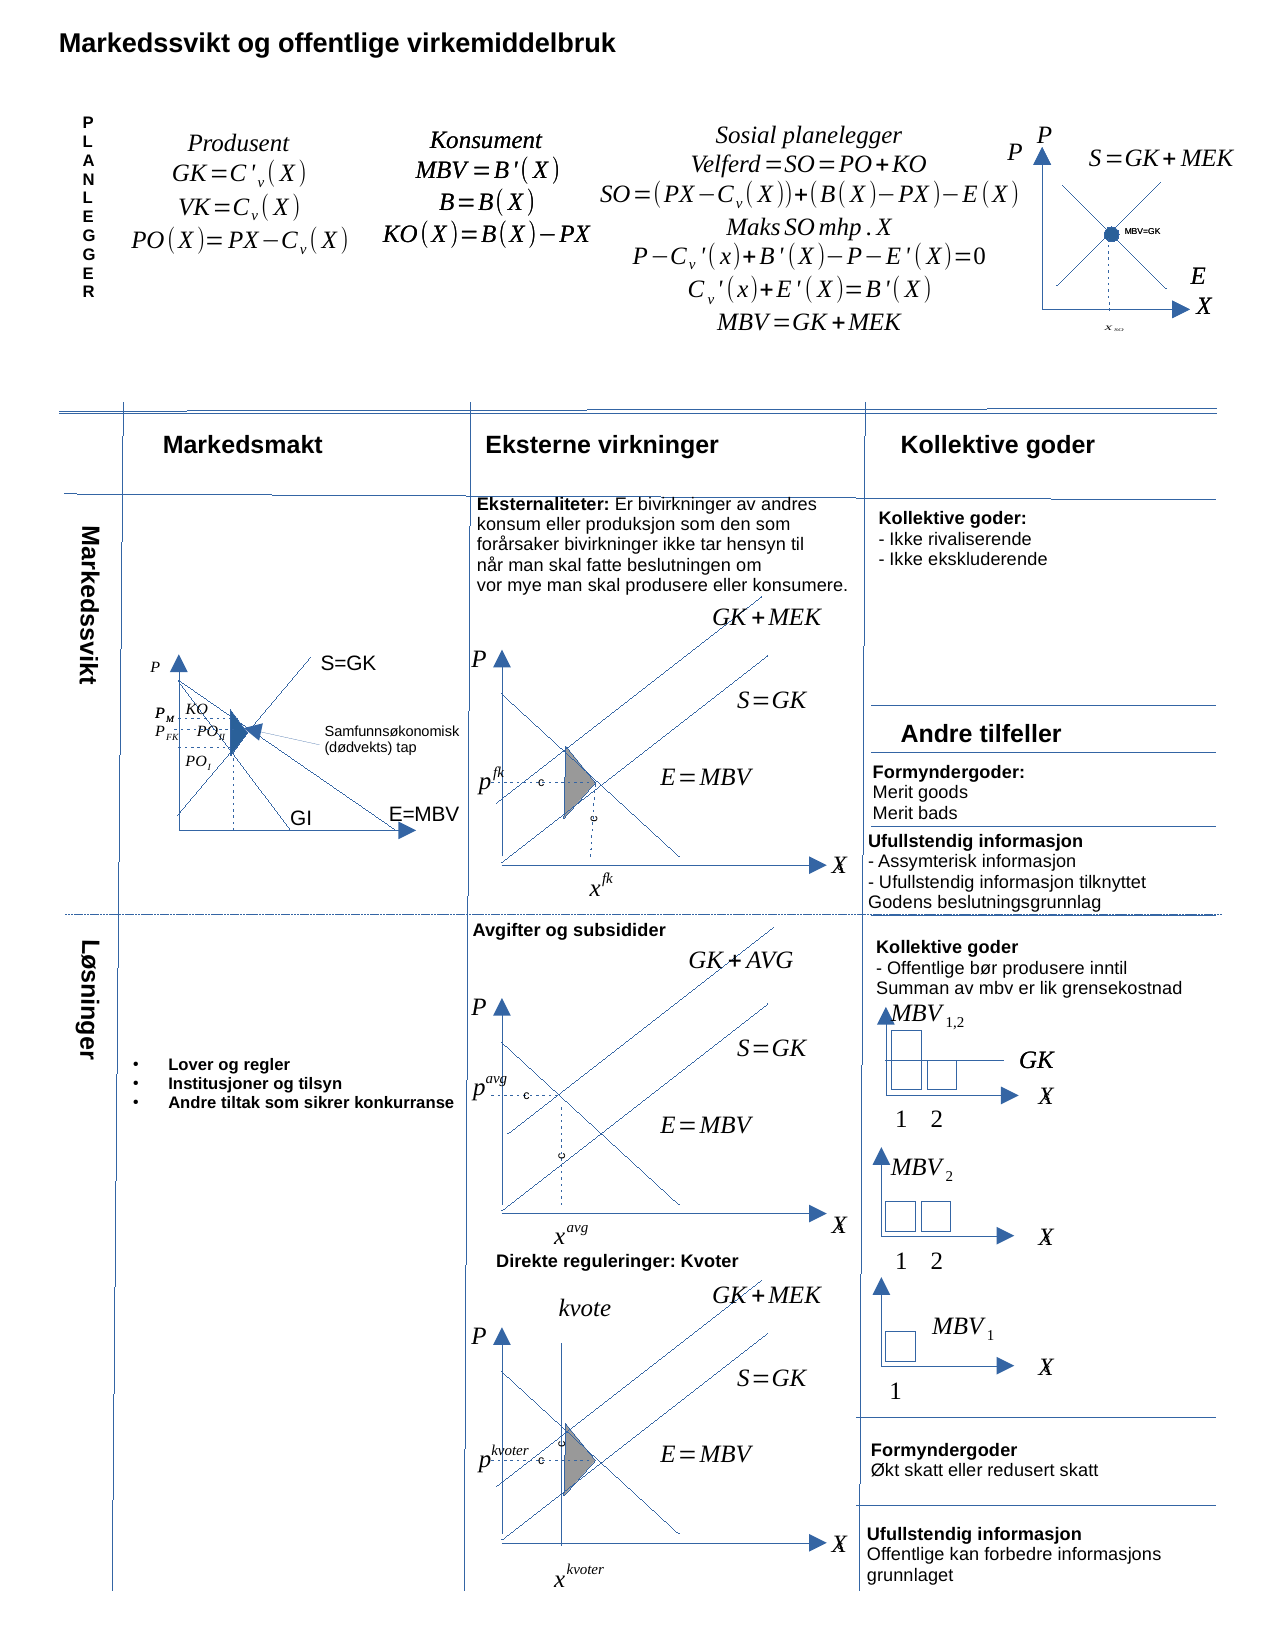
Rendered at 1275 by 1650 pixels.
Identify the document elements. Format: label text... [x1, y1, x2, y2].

text_box Markedssvikt og offentlige virkemiddelbruk [44, 20, 827, 97]
text_box Lover og regler Institusjoner og tilsyn Andre tiltak som sikrer konkurranse [118, 1048, 473, 1316]
text_box P L A N L E G G E R [68, 106, 130, 401]
text_box Eksterne virkninger [470, 423, 854, 486]
chart [180, 752, 216, 773]
chart [558, 1294, 613, 1323]
chart [475, 1441, 531, 1473]
chart [735, 686, 809, 715]
text_box [885, 1201, 916, 1232]
chart [658, 1441, 755, 1469]
chart [688, 946, 794, 975]
chart [1036, 1353, 1057, 1382]
chart [830, 851, 850, 880]
text_box Formyndergoder Økt skatt eller redusert skatt [856, 1432, 1270, 1557]
chart [895, 1247, 908, 1276]
chart [469, 993, 488, 1022]
chart [930, 1247, 944, 1276]
text_box [891, 1061, 922, 1090]
chart [552, 1560, 606, 1592]
chart [123, 129, 355, 258]
chart [375, 121, 1059, 336]
chart [1103, 323, 1124, 333]
text_box Andre tilfeller [885, 712, 1085, 784]
text_box [927, 1061, 957, 1090]
chart [895, 1105, 908, 1134]
chart [889, 999, 965, 1031]
chart [469, 1069, 509, 1101]
chart [712, 1281, 824, 1310]
chart [658, 763, 755, 792]
text_box [230, 709, 248, 756]
chart [658, 1111, 755, 1140]
text_box MBV=GK [1110, 219, 1205, 255]
chart [469, 1322, 488, 1351]
text_box Ufullstendig informasjon - Assymterisk informasjon - Ufullstendig informasjon tilknyttet Godens beslutningsgrunnlag [853, 823, 1268, 948]
chart [1188, 292, 1221, 321]
text_box Formyndergoder: Merit goods Merit bads [857, 754, 1272, 879]
chart [712, 603, 824, 632]
text_box Løsninger [43, 923, 113, 1309]
text_box [1104, 227, 1110, 242]
text_box [921, 1201, 951, 1232]
chart [930, 1105, 944, 1134]
chart [930, 1312, 995, 1344]
text_box S=GK [305, 644, 392, 684]
chart [1036, 1082, 1057, 1111]
chart [889, 1153, 954, 1185]
chart [1036, 1223, 1057, 1252]
chart [588, 869, 615, 901]
text_box Kollektive goder - Offentlige bør produsere inntil Summan av mbv er lik grensekostnad [861, 930, 1275, 1054]
chart [191, 723, 231, 743]
chart [830, 1531, 850, 1559]
text_box Samfunnsøkonomisk (dødvekts) tap [309, 716, 479, 780]
text_box GI [275, 799, 337, 838]
chart [1082, 144, 1241, 173]
chart [475, 763, 505, 795]
chart [889, 1377, 902, 1406]
chart [830, 1212, 850, 1240]
text_box Eksternaliteter: Er bivirkninger av andres konsum eller produksjon som den som forårsaker bivirkninger ikke tar hensyn til når man skal fatte beslutningen om vor mye man skal produsere eller konsumere. [462, 486, 876, 611]
text_box E=MBV [374, 795, 475, 835]
text_box [563, 746, 596, 819]
text_box Markedssvikt [43, 510, 113, 895]
text_box Kollektive goder [885, 423, 1118, 495]
text_box [885, 1331, 916, 1362]
text_box Direkte reguleringer: Kvoter [481, 1243, 768, 1285]
chart [180, 700, 213, 719]
text_box Avgifter og subsidider [457, 912, 730, 968]
chart [552, 1218, 590, 1243]
chart [1019, 1046, 1057, 1075]
text_box Ufullstendig informasjon Offentlige kan forbedre informasjons grunnlaget [852, 1516, 1266, 1641]
chart [1182, 262, 1213, 291]
chart [145, 659, 165, 677]
chart [735, 1364, 809, 1392]
text_box Markedsmakt [148, 423, 425, 486]
chart [735, 1035, 809, 1063]
text_box [145, 675, 176, 746]
text_box Kollektive goder: - Ikke rivaliserende - Ikke ekskluderende [863, 500, 1275, 665]
text_box [563, 1423, 596, 1496]
chart [469, 645, 488, 673]
chart [150, 704, 183, 743]
text_box [891, 1031, 922, 1060]
